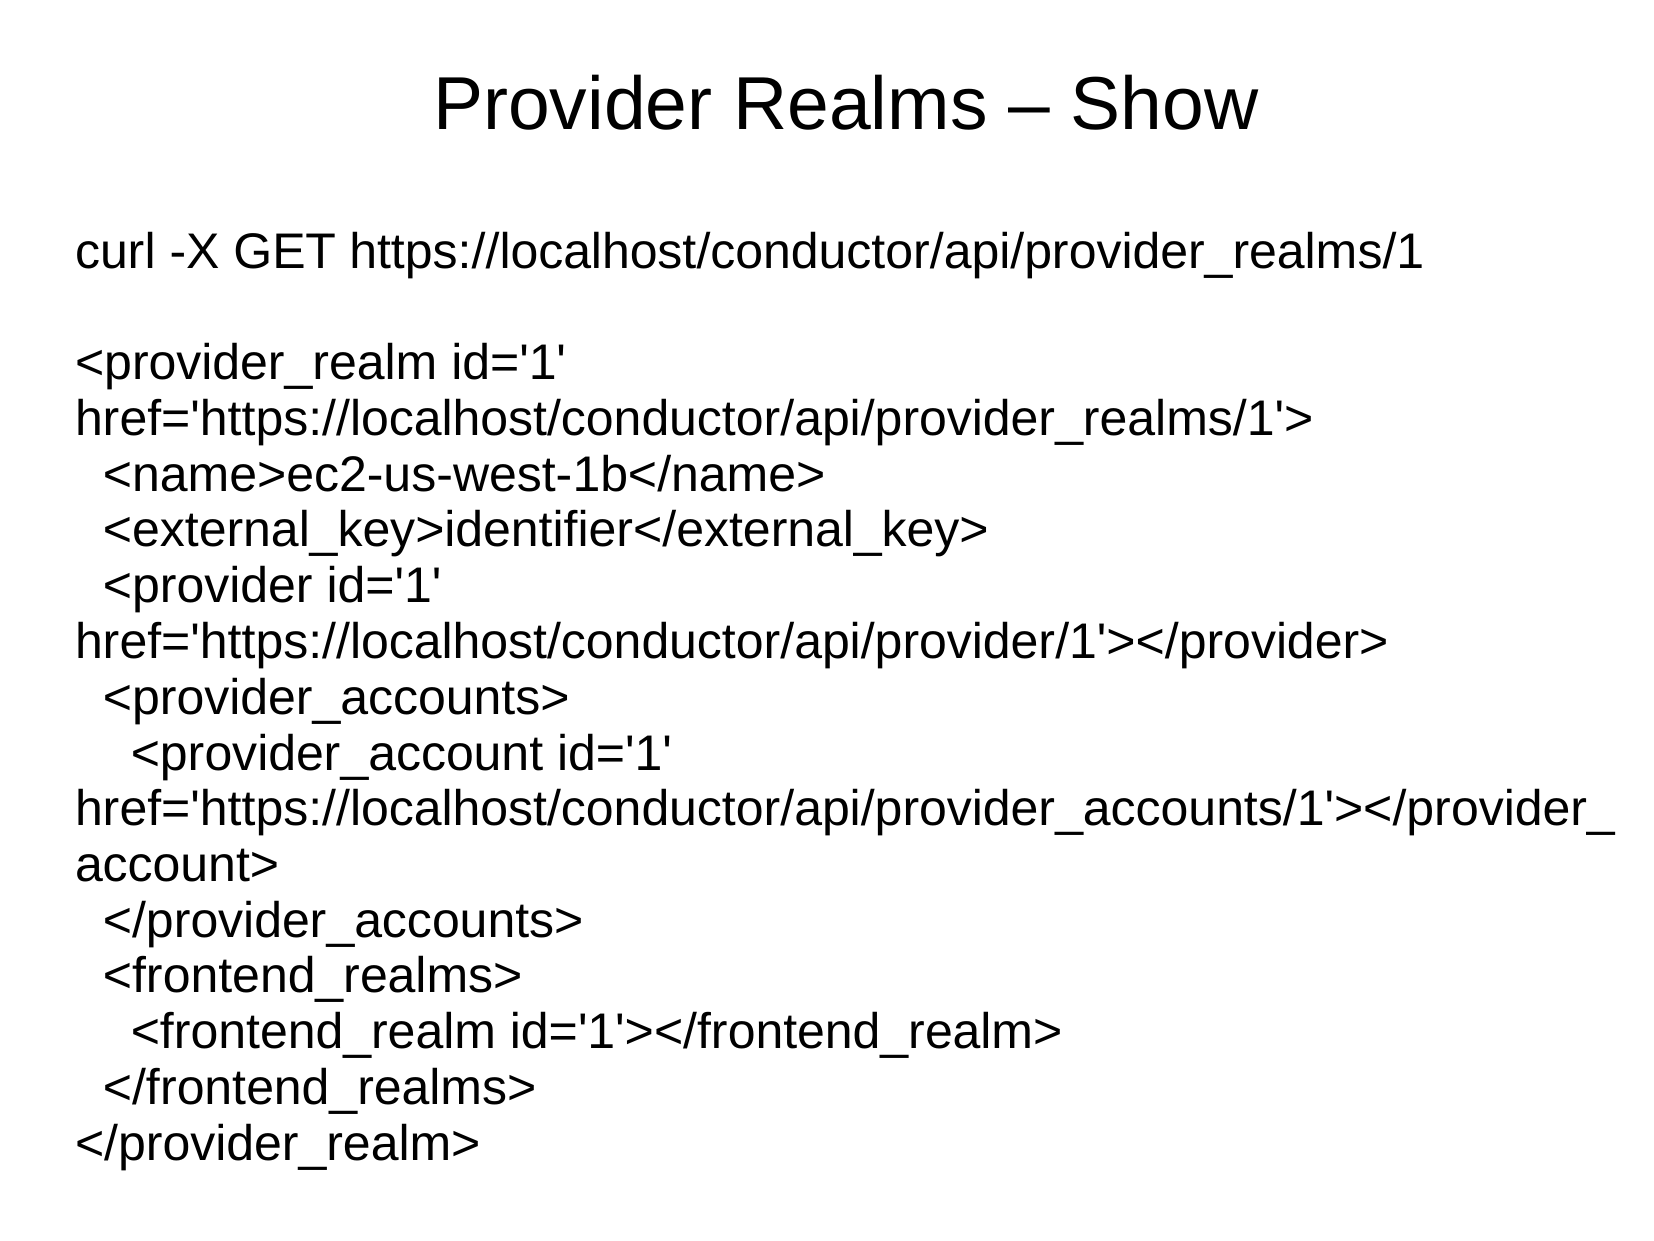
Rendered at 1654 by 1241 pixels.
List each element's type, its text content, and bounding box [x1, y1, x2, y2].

title Provider Realms – Show [101, 0, 1591, 208]
subtitle curl -X GET https://localhost/conductor/api/provider_realms/1 <provider_realm id='1' href='https://localhost/conductor/api/provider_realms/1'> <name>ec2-us-west-1b</name> <external_key>identifier</external_key> <provider id='1' href='https://localhost/conductor/api/provider/1'></provider> <provider_accounts> <provider_account id='1' href='https://localhost/conductor/api/provider_accounts/1'></provider_account> </provider_accounts> <frontend_realms> <frontend_realm id='1'></frontend_realm> </frontend_realms> </provider_realm> [74, 222, 1636, 1227]
